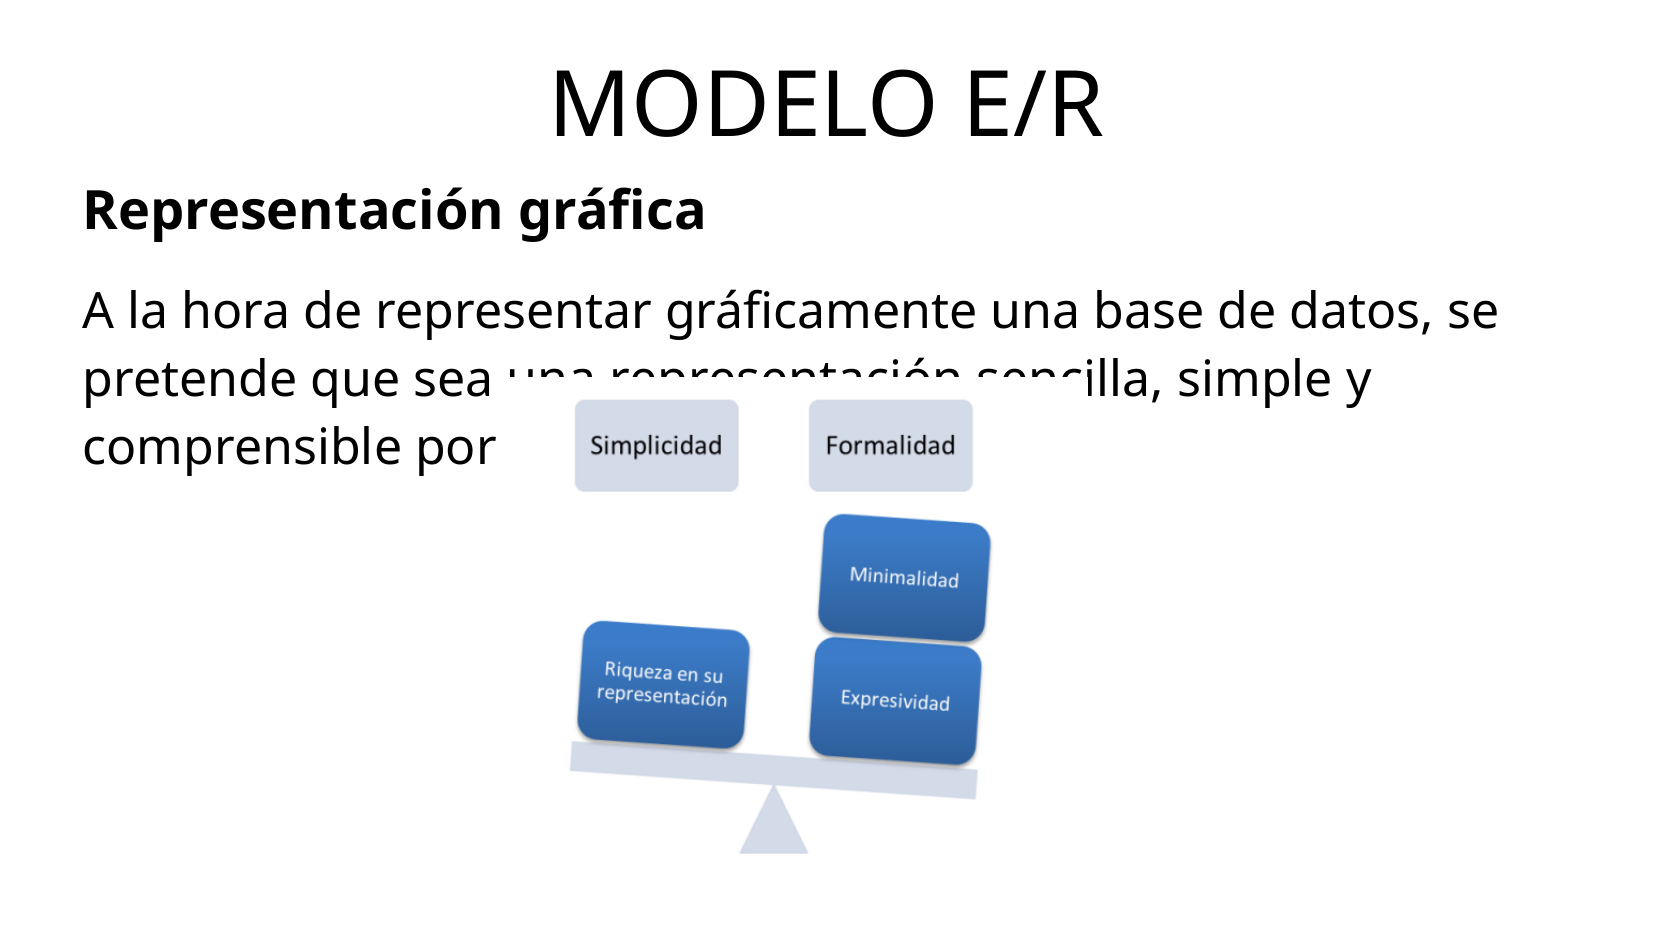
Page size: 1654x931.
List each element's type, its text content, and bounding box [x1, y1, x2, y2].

picture [496, 377, 1088, 857]
title MODELO E/R [82, 42, 1571, 160]
list Representación gráfica A la hora de representar gráficamente una base de datos, se pretende que sea una representación sencilla, simple y comprensible por todos. [82, 171, 1571, 869]
